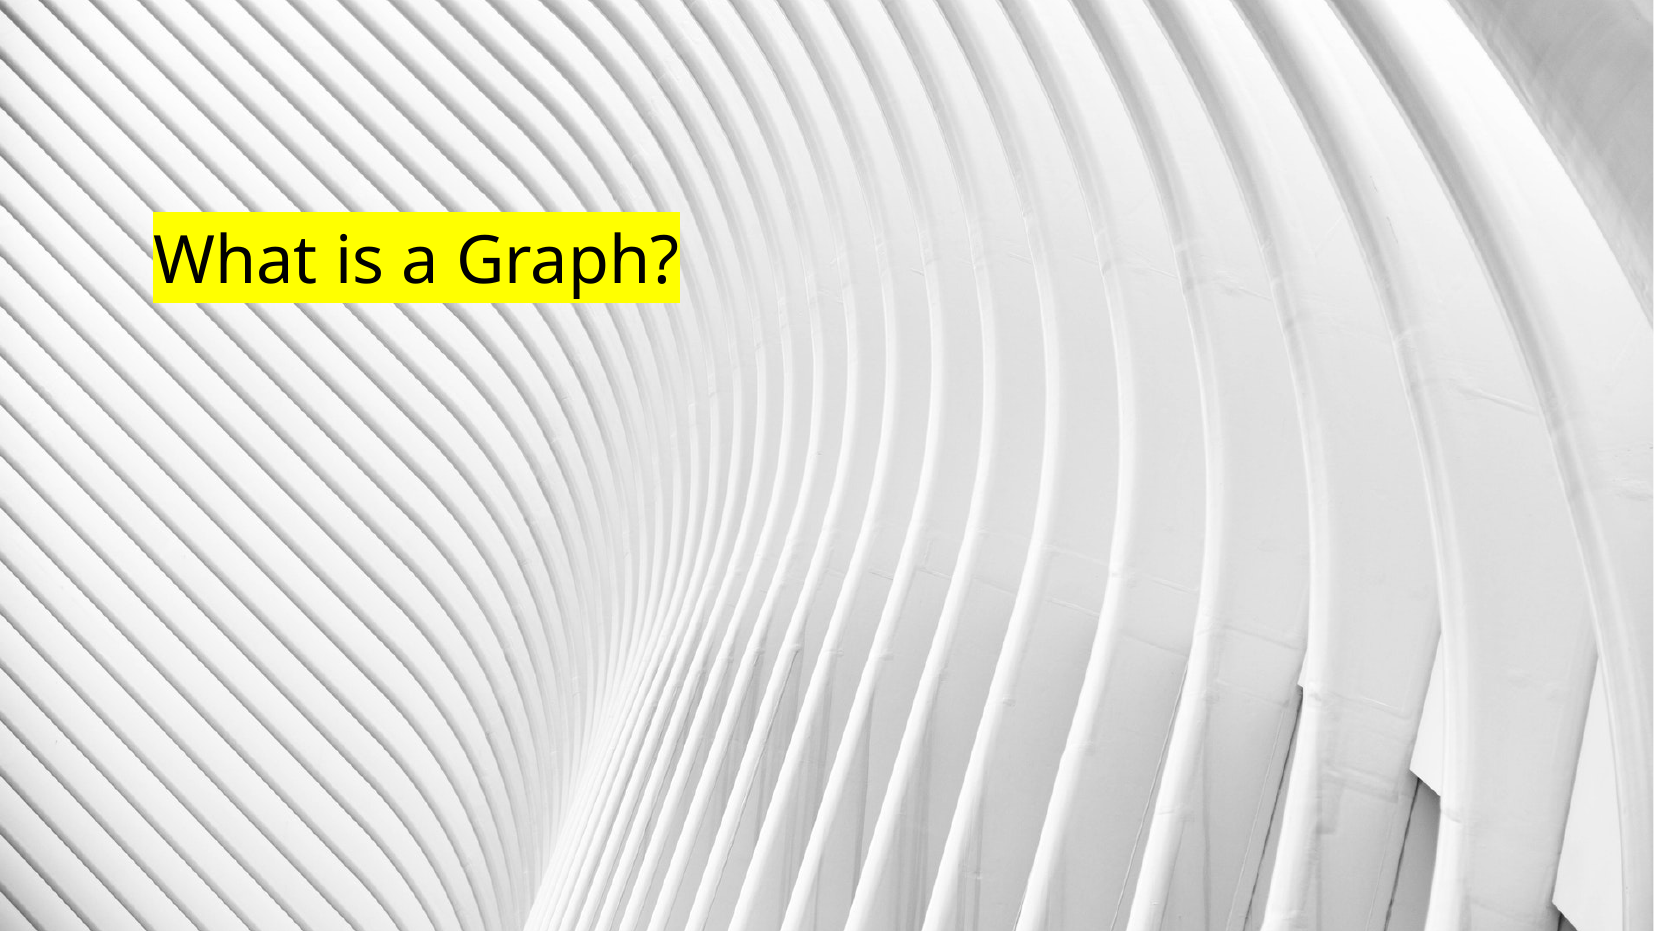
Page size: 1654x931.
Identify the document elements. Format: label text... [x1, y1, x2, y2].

picture [0, 0, 1654, 931]
list What is a Graph? [82, 217, 1571, 839]
